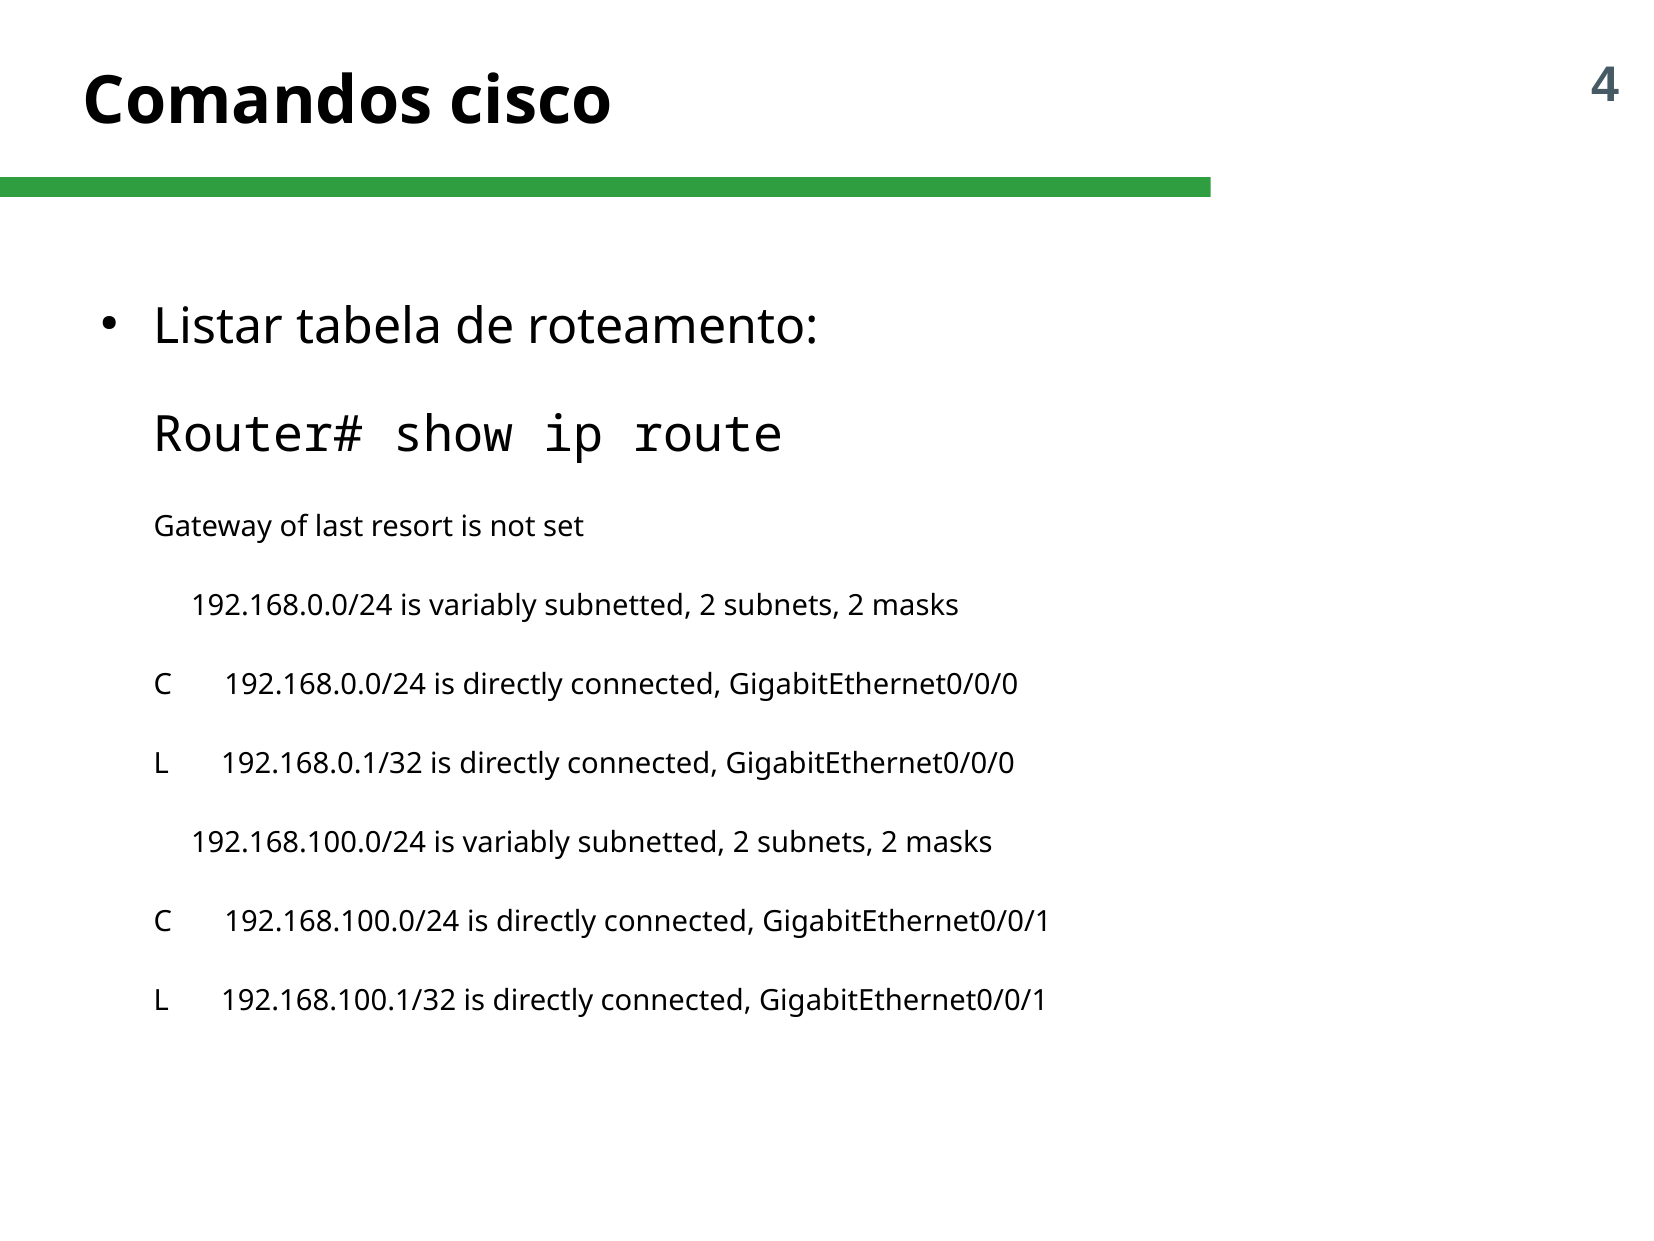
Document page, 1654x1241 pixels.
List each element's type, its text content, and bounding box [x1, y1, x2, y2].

title Comandos cisco [82, 0, 1152, 202]
list Listar tabela de roteamento: Router# show ip route Gateway of last resort is not set 192.168.0.0/24 is variably subnetted, 2 subnets, 2 masks C 192.168.0.0/24 is directly connected, GigabitEthernet0/0/0 L 192.168.0.1/32 is directly connected, GigabitEthernet0/0/0 192.168.100.0/24 is variably subnetted, 2 subnets, 2 masks C 192.168.100.0/24 is directly connected, GigabitEthernet0/0/1 L 192.168.100.1/32 is directly connected, GigabitEthernet0/0/1 [82, 290, 1571, 1211]
